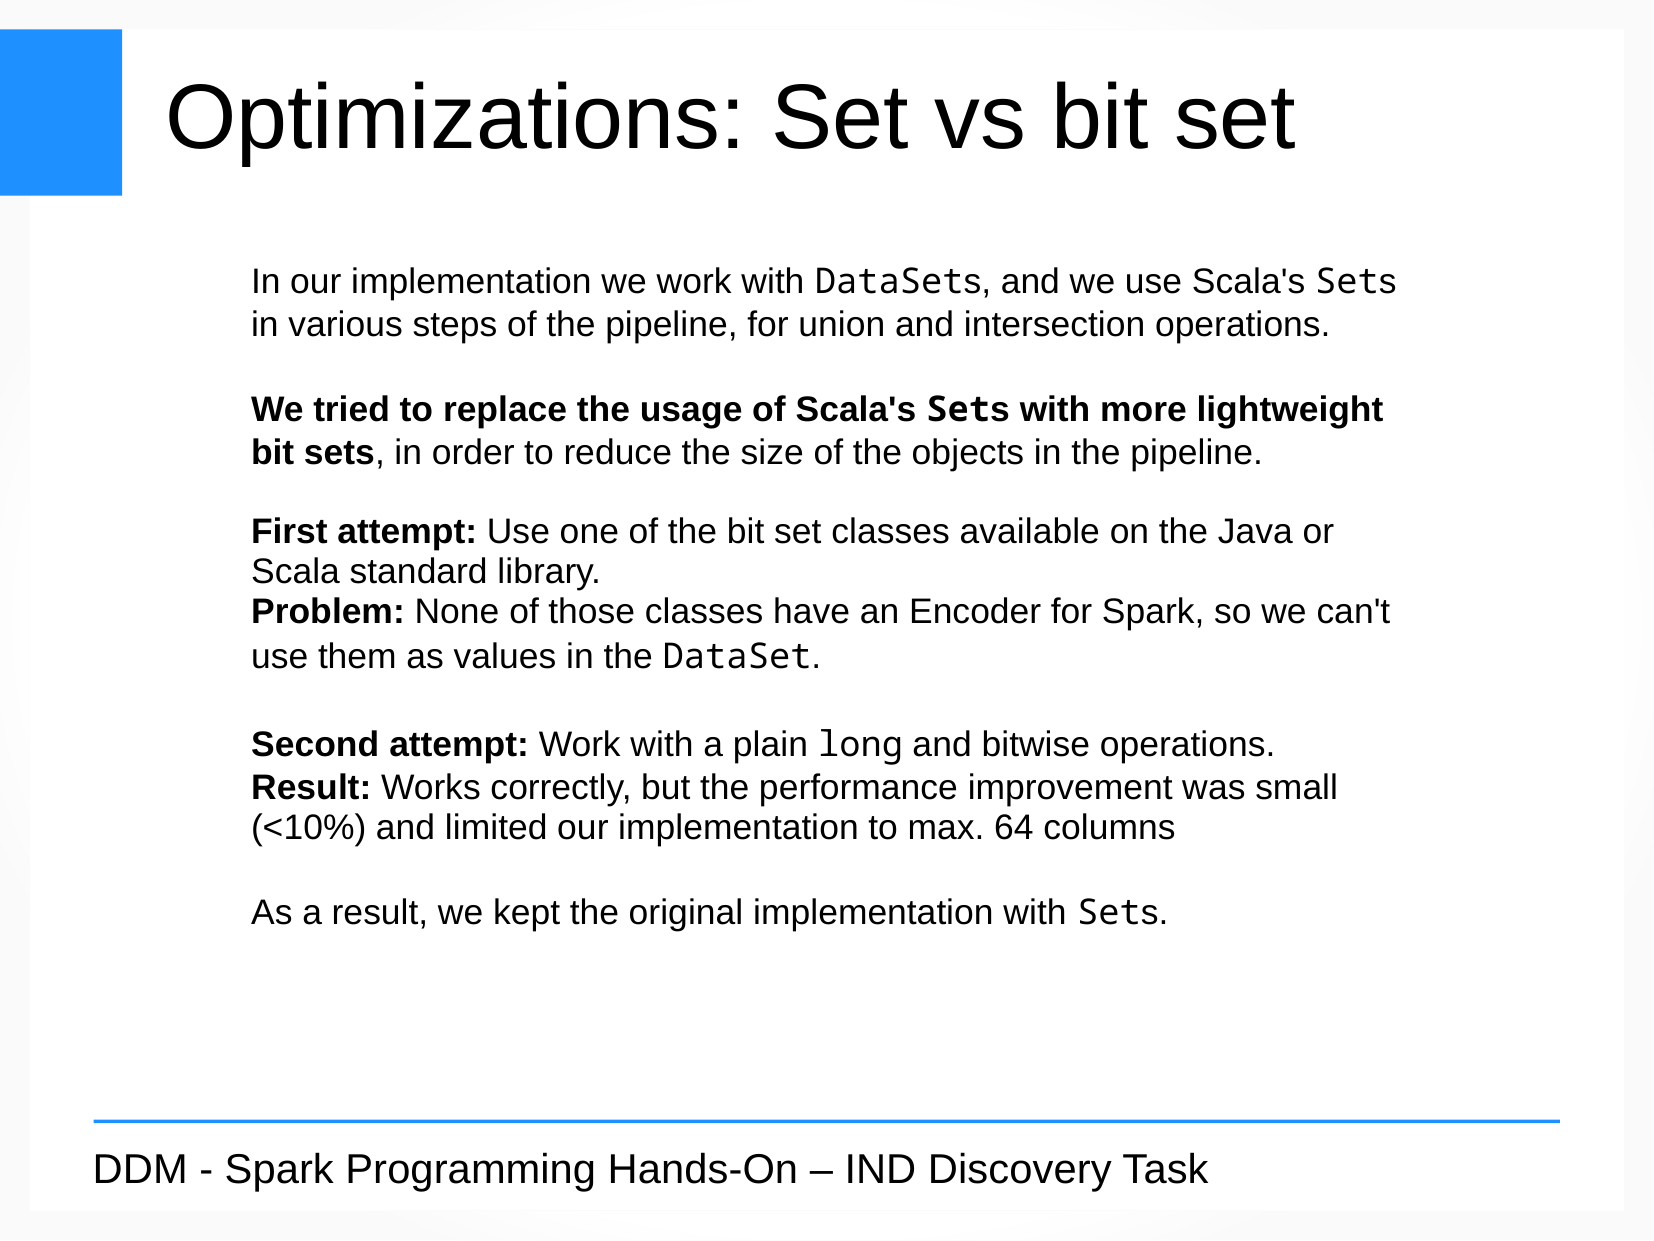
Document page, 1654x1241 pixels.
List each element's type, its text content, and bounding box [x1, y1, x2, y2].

text_box In our implementation we work with DataSets, and we use Scala's Sets in various steps of the pipeline, for union and intersection operations. We tried to replace the usage of Scala's Sets with more lightweight bit sets, in order to reduce the size of the objects in the pipeline. First attempt: Use one of the bit set classes available on the Java or Scala standard library. Problem: None of those classes have an Encoder for Spark, so we can't use them as values in the DataSet. Second attempt: Work with a plain long and bitwise operations. Result: Works correctly, but the performance improvement was small (<10%) and limited our implementation to max. 64 columns As a result, we kept the original implementation with Sets. [236, 248, 1430, 1081]
title Optimizations: Set vs bit set [165, 0, 1571, 314]
text_box DDM - Spark Programming Hands-On – IND Discovery Task [77, 1138, 1560, 1213]
